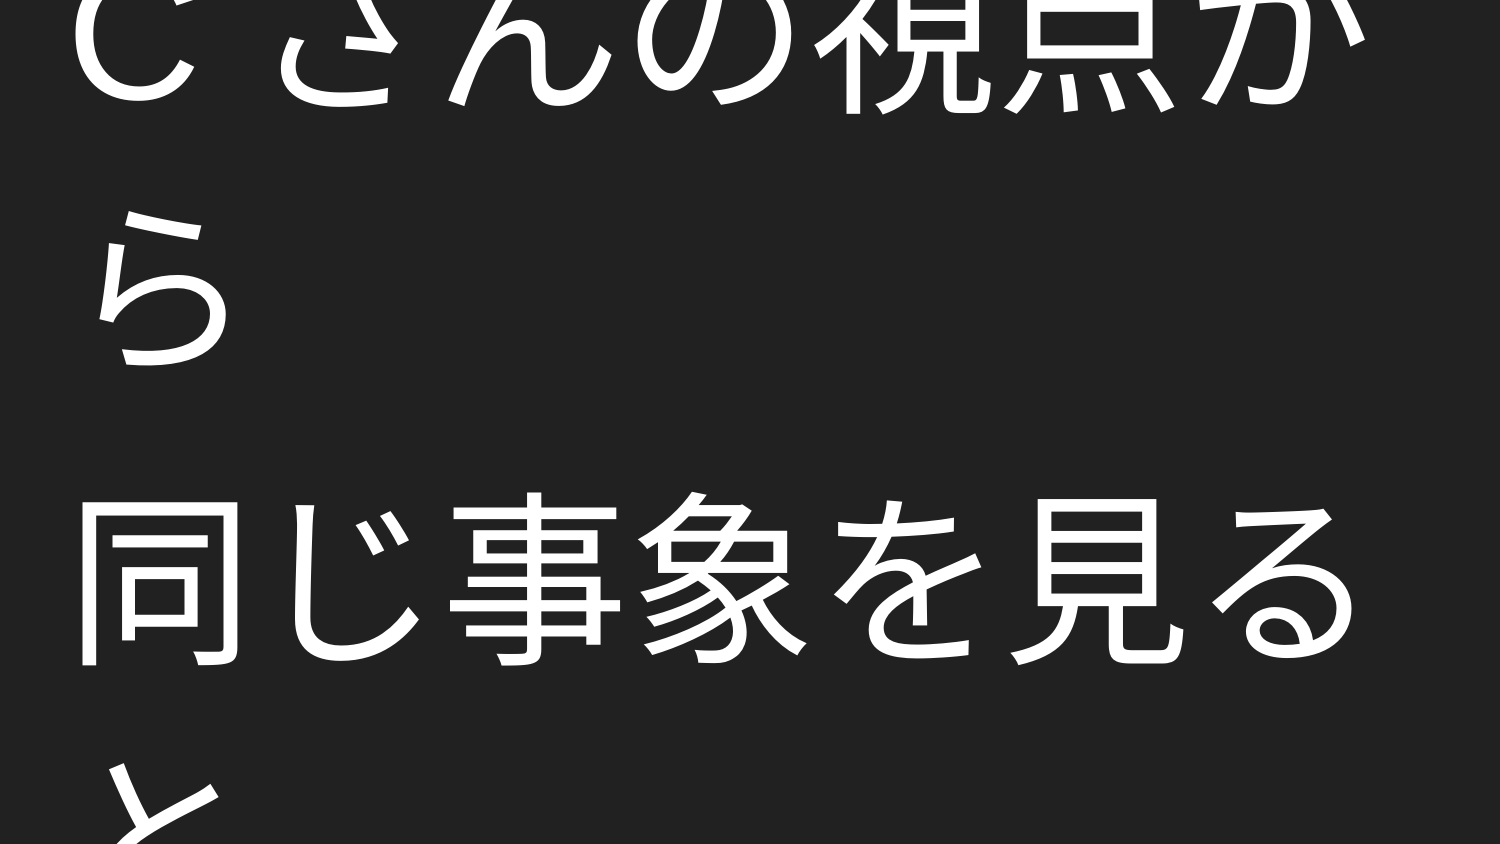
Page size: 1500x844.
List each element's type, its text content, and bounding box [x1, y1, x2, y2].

list Cさんの視点から 同じ事象を見ると [51, 75, 1449, 750]
